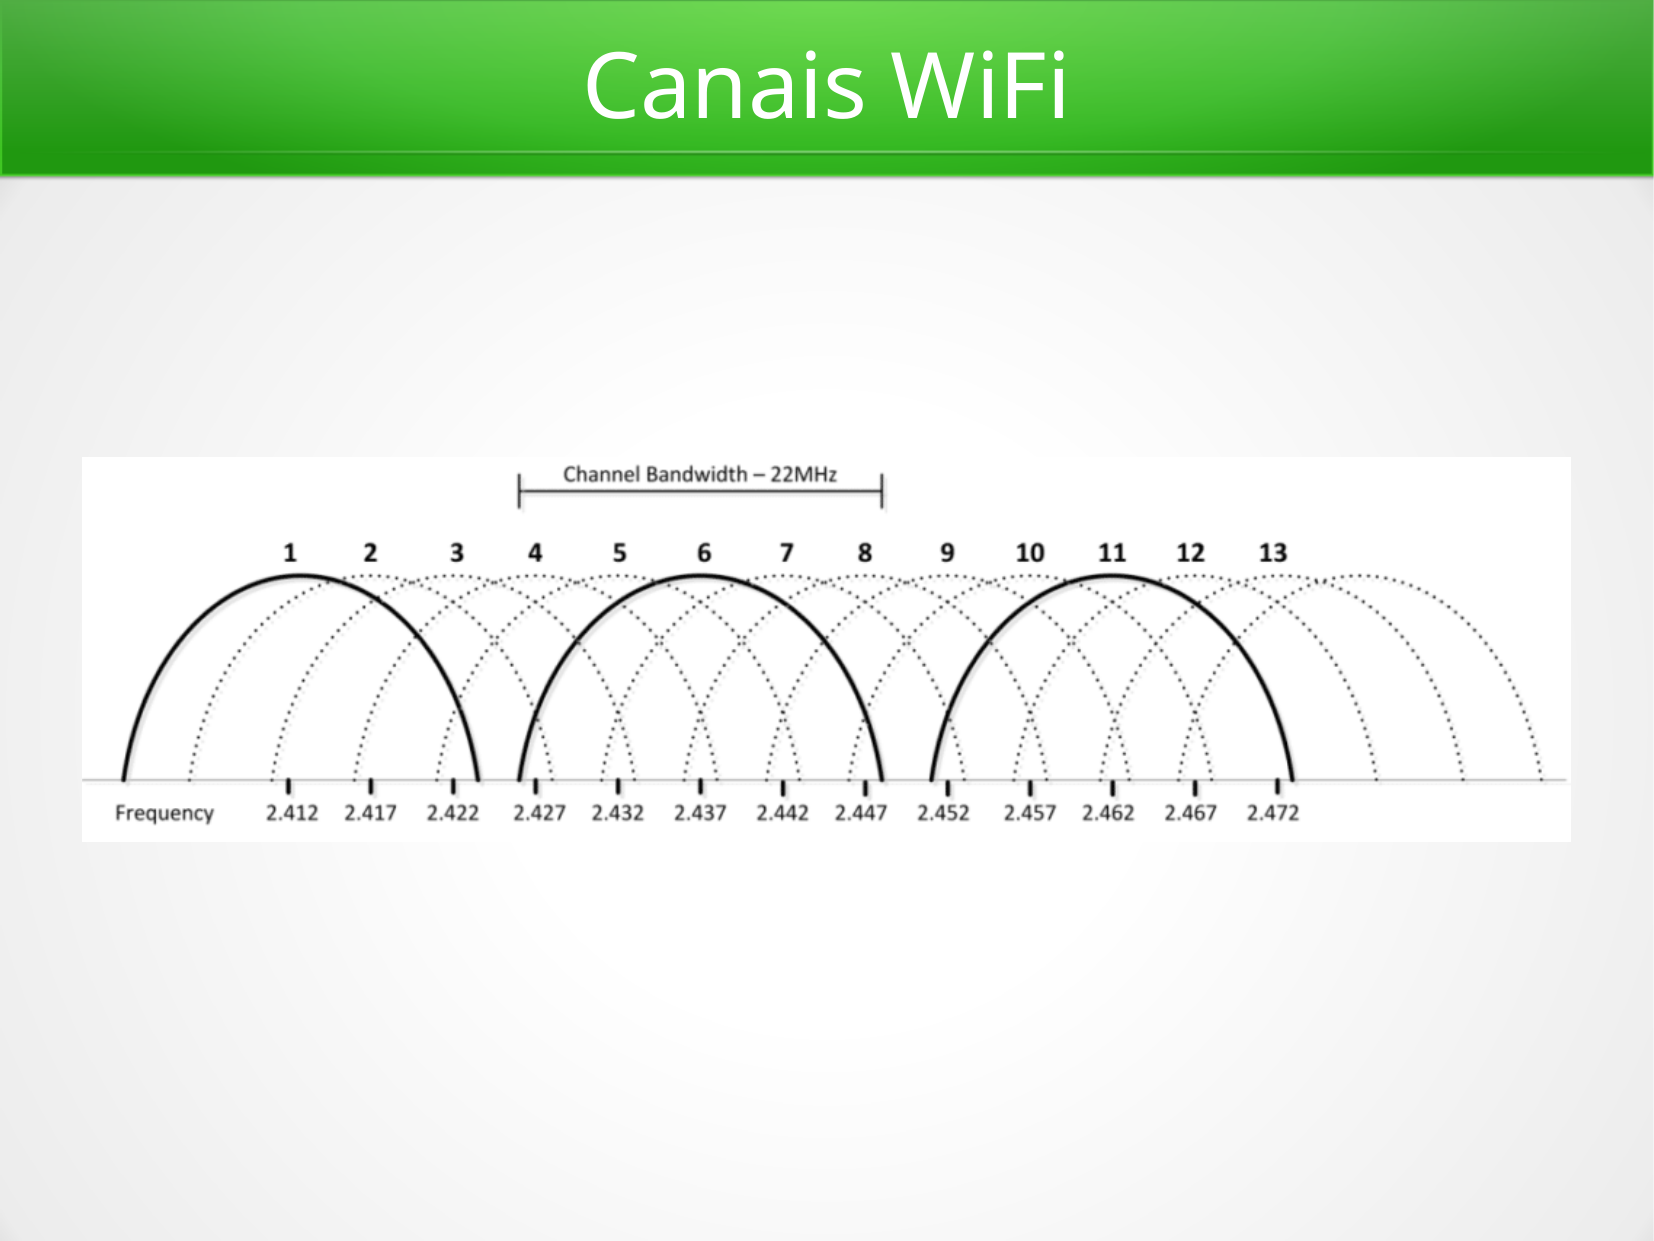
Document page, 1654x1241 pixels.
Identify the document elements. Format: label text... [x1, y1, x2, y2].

title Canais WiFi [82, 11, 1571, 154]
picture [0, 0, 1654, 1241]
